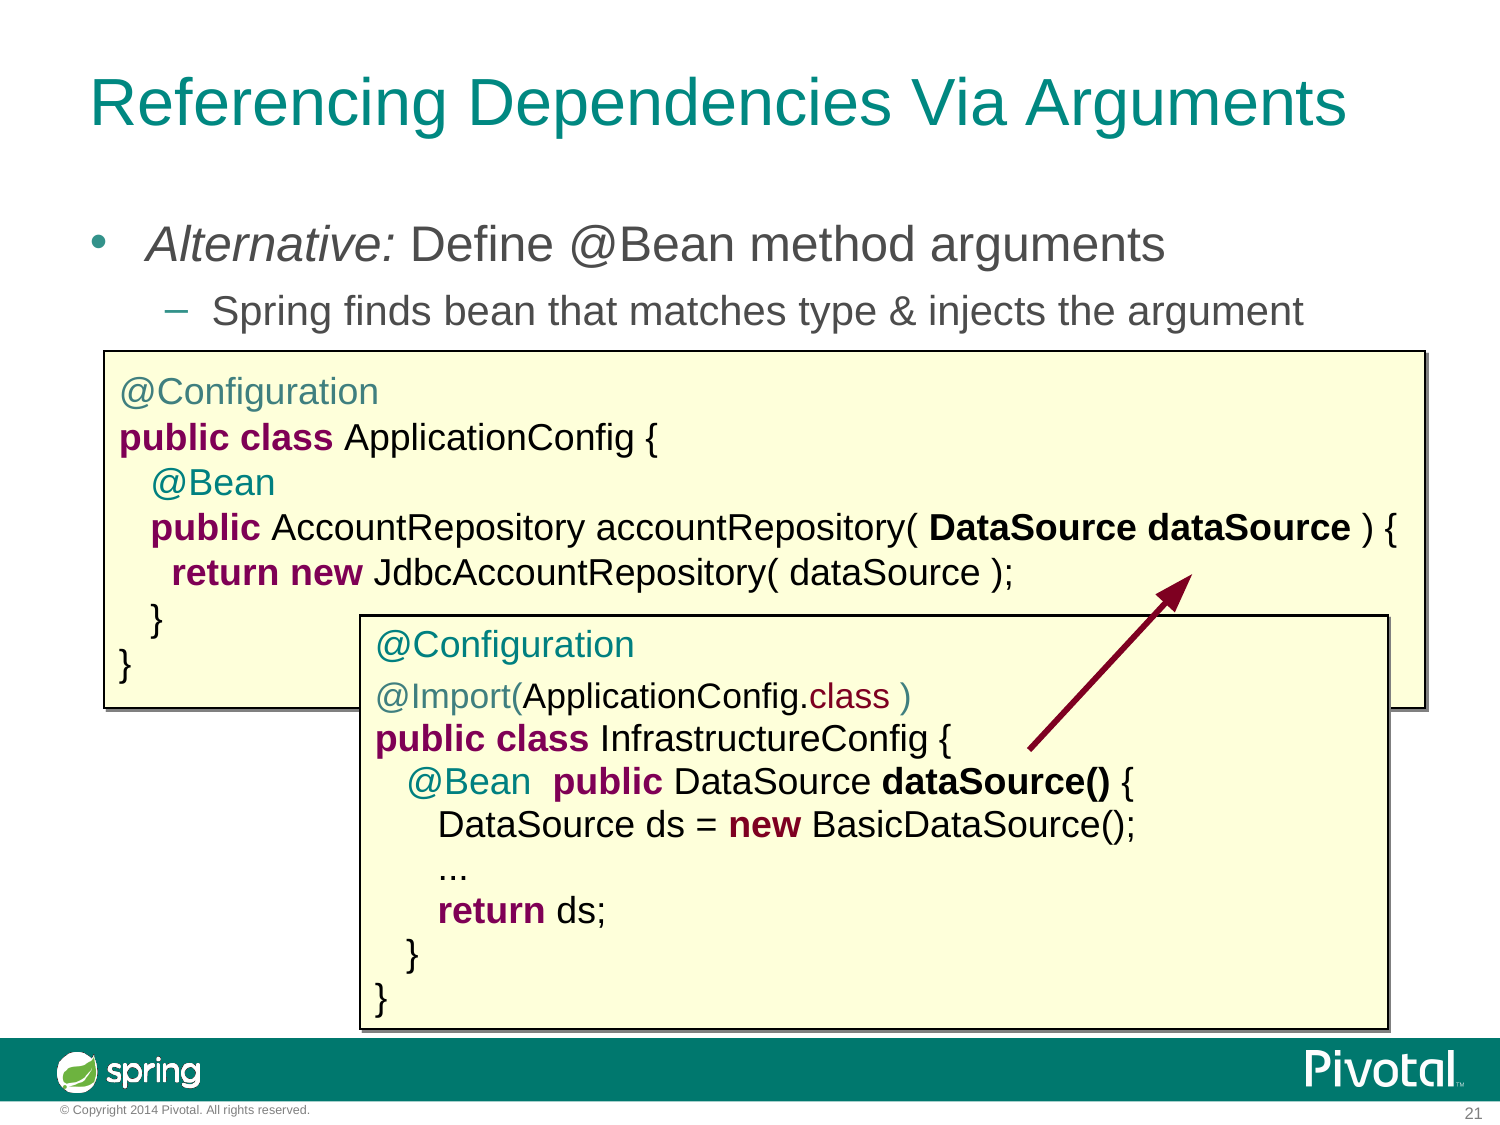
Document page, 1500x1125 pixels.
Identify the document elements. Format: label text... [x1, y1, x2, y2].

title Referencing Dependencies Via Arguments [75, 45, 1426, 203]
picture [32, 1041, 210, 1103]
text_box @Configuration @Import(ApplicationConfig.class ) public class InfrastructureConfig { @Bean public DataSource dataSource() { DataSource ds = new BasicDataSource(); ... return ds; } } [360, 615, 1388, 1030]
picture [1306, 1050, 1464, 1087]
list Alternative: Define @Bean method arguments Spring finds bean that matches type & injects the argument [75, 203, 1426, 946]
